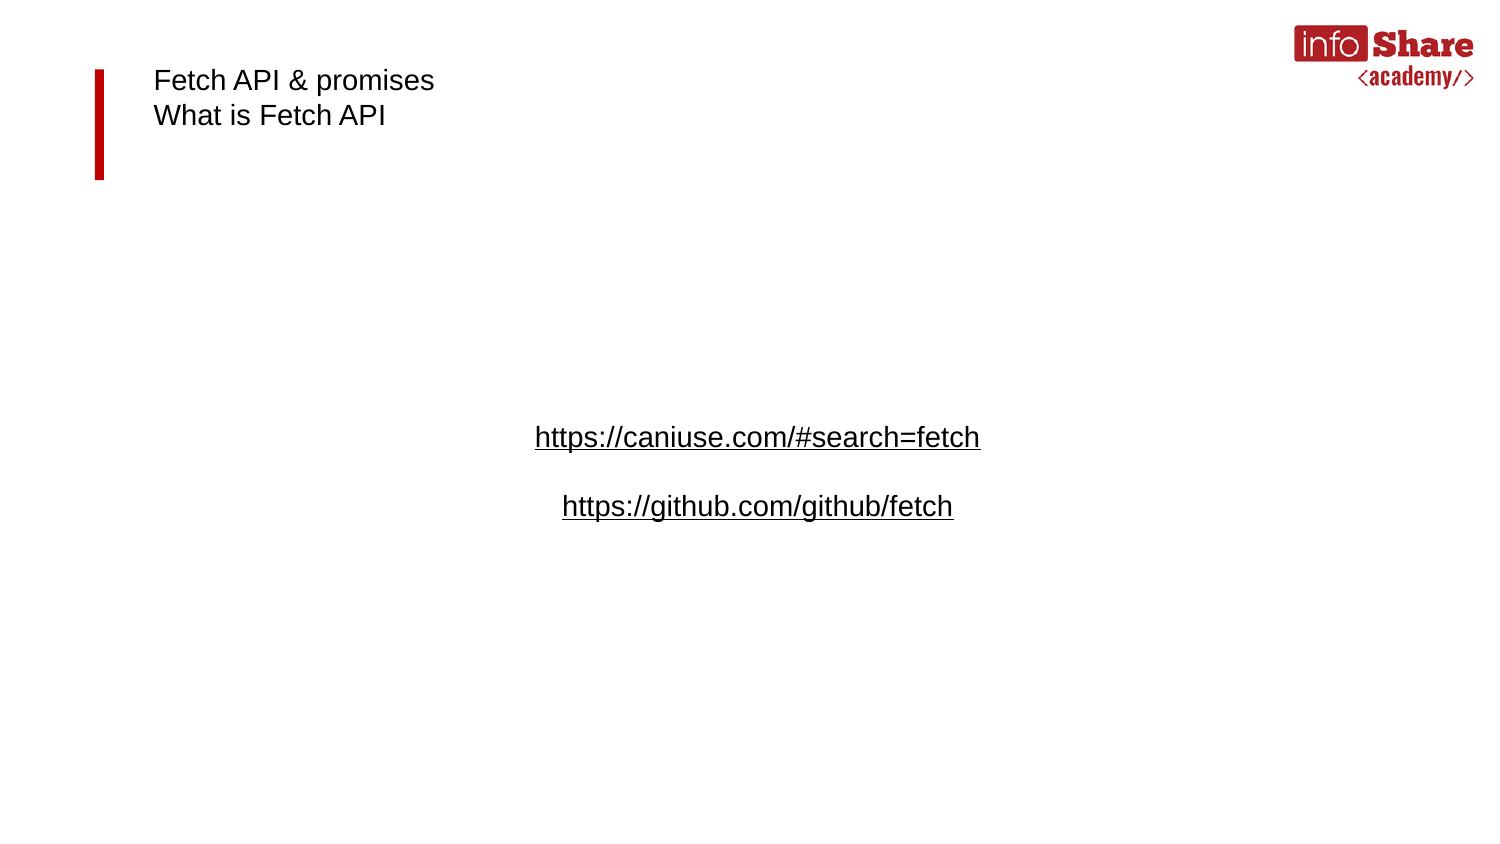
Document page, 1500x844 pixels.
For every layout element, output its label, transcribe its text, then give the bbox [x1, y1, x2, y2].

title Fetch API & promises What is Fetch API [138, 45, 1172, 187]
list https://caniuse.com/#search=fetch https://github.com/github/fetch [101, 209, 1415, 767]
picture [1267, 0, 1500, 117]
